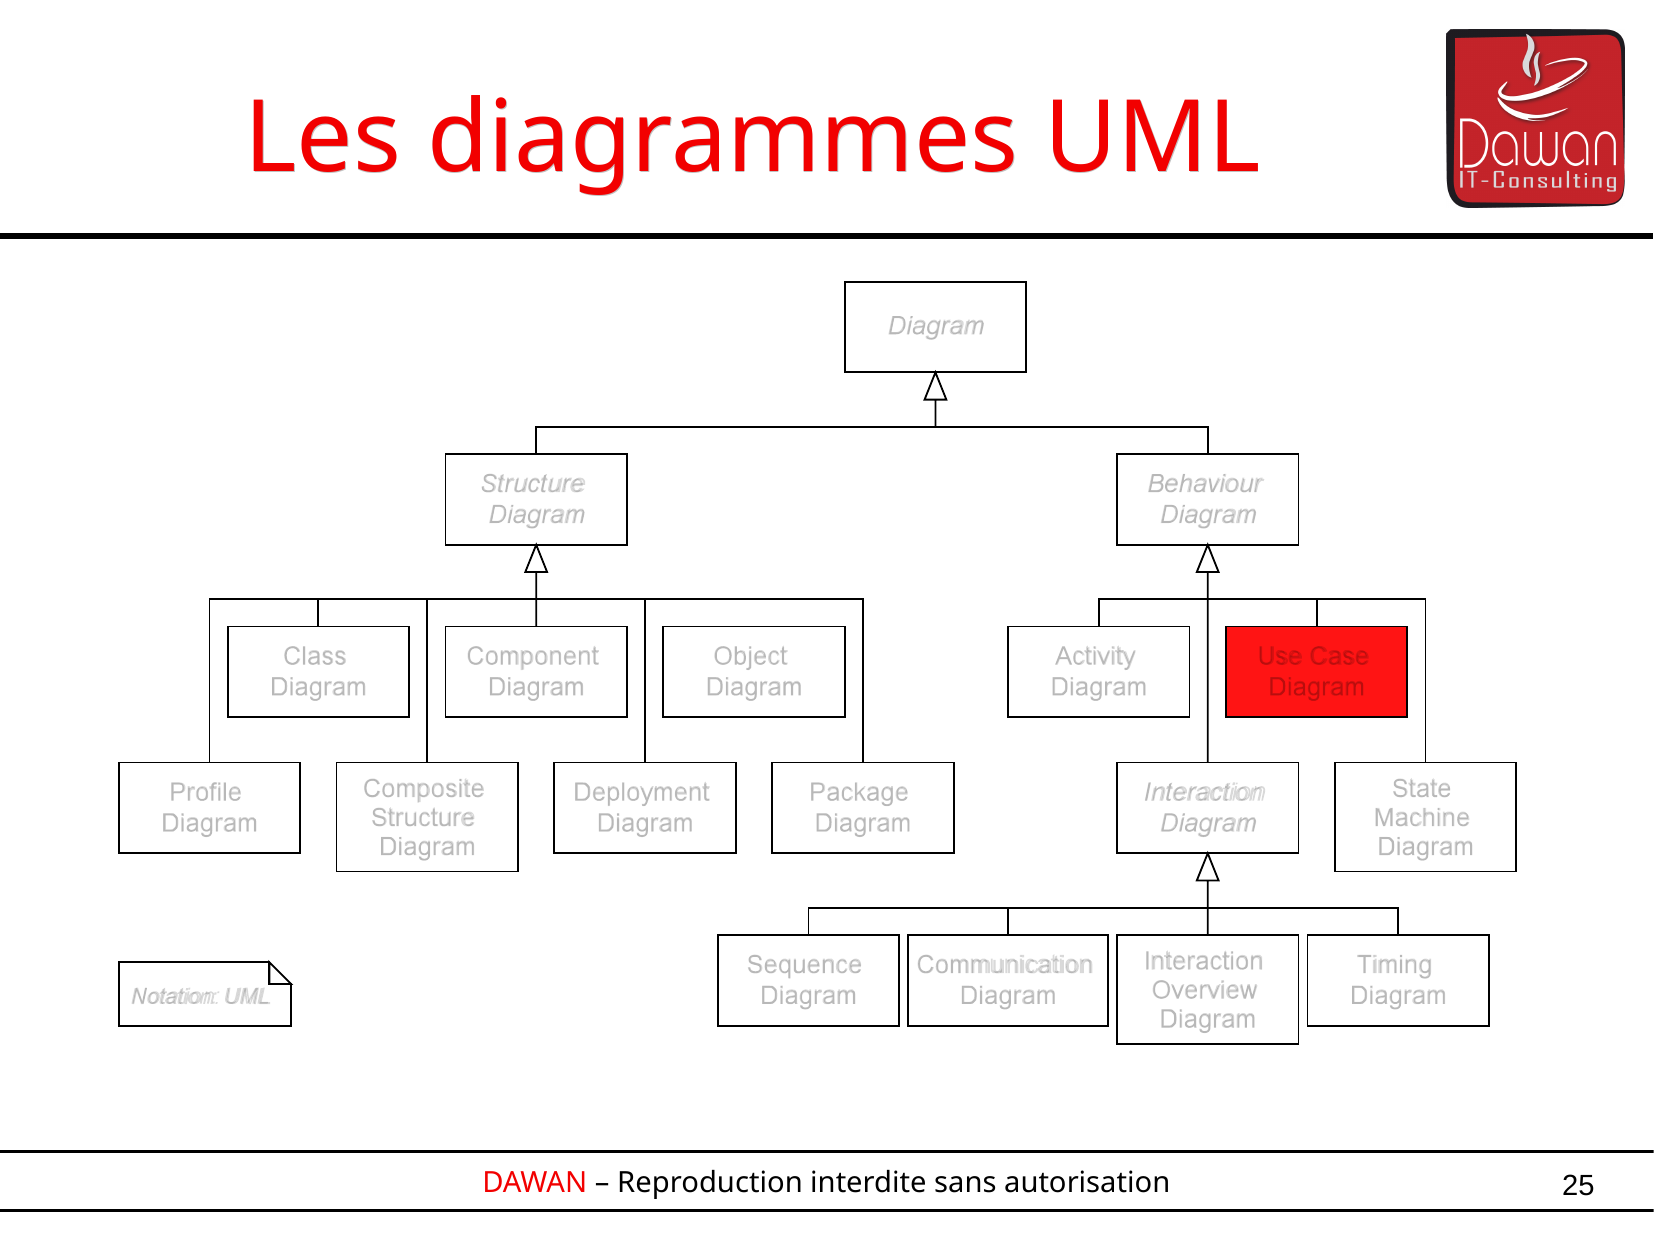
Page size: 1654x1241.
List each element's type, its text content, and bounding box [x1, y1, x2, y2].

text_box [1225, 626, 1408, 718]
text_box [555, 763, 735, 852]
title Les diagrammes UML [59, 29, 1447, 237]
text_box [337, 763, 517, 871]
text_box [719, 936, 898, 1025]
text_box [664, 627, 844, 716]
text_box [1009, 627, 1189, 716]
text_box [271, 967, 287, 983]
text_box [446, 627, 626, 716]
text_box [1118, 763, 1298, 852]
text_box [1336, 763, 1515, 871]
text_box [1308, 936, 1488, 1025]
text_box [1118, 455, 1298, 544]
text_box [846, 283, 1025, 371]
text_box [446, 455, 626, 544]
text_box [229, 627, 408, 716]
text_box [120, 763, 299, 852]
text_box [909, 936, 1107, 1025]
text_box [773, 763, 953, 852]
picture [1447, 29, 1625, 208]
text_box [120, 963, 290, 1025]
text_box [1118, 936, 1298, 1043]
